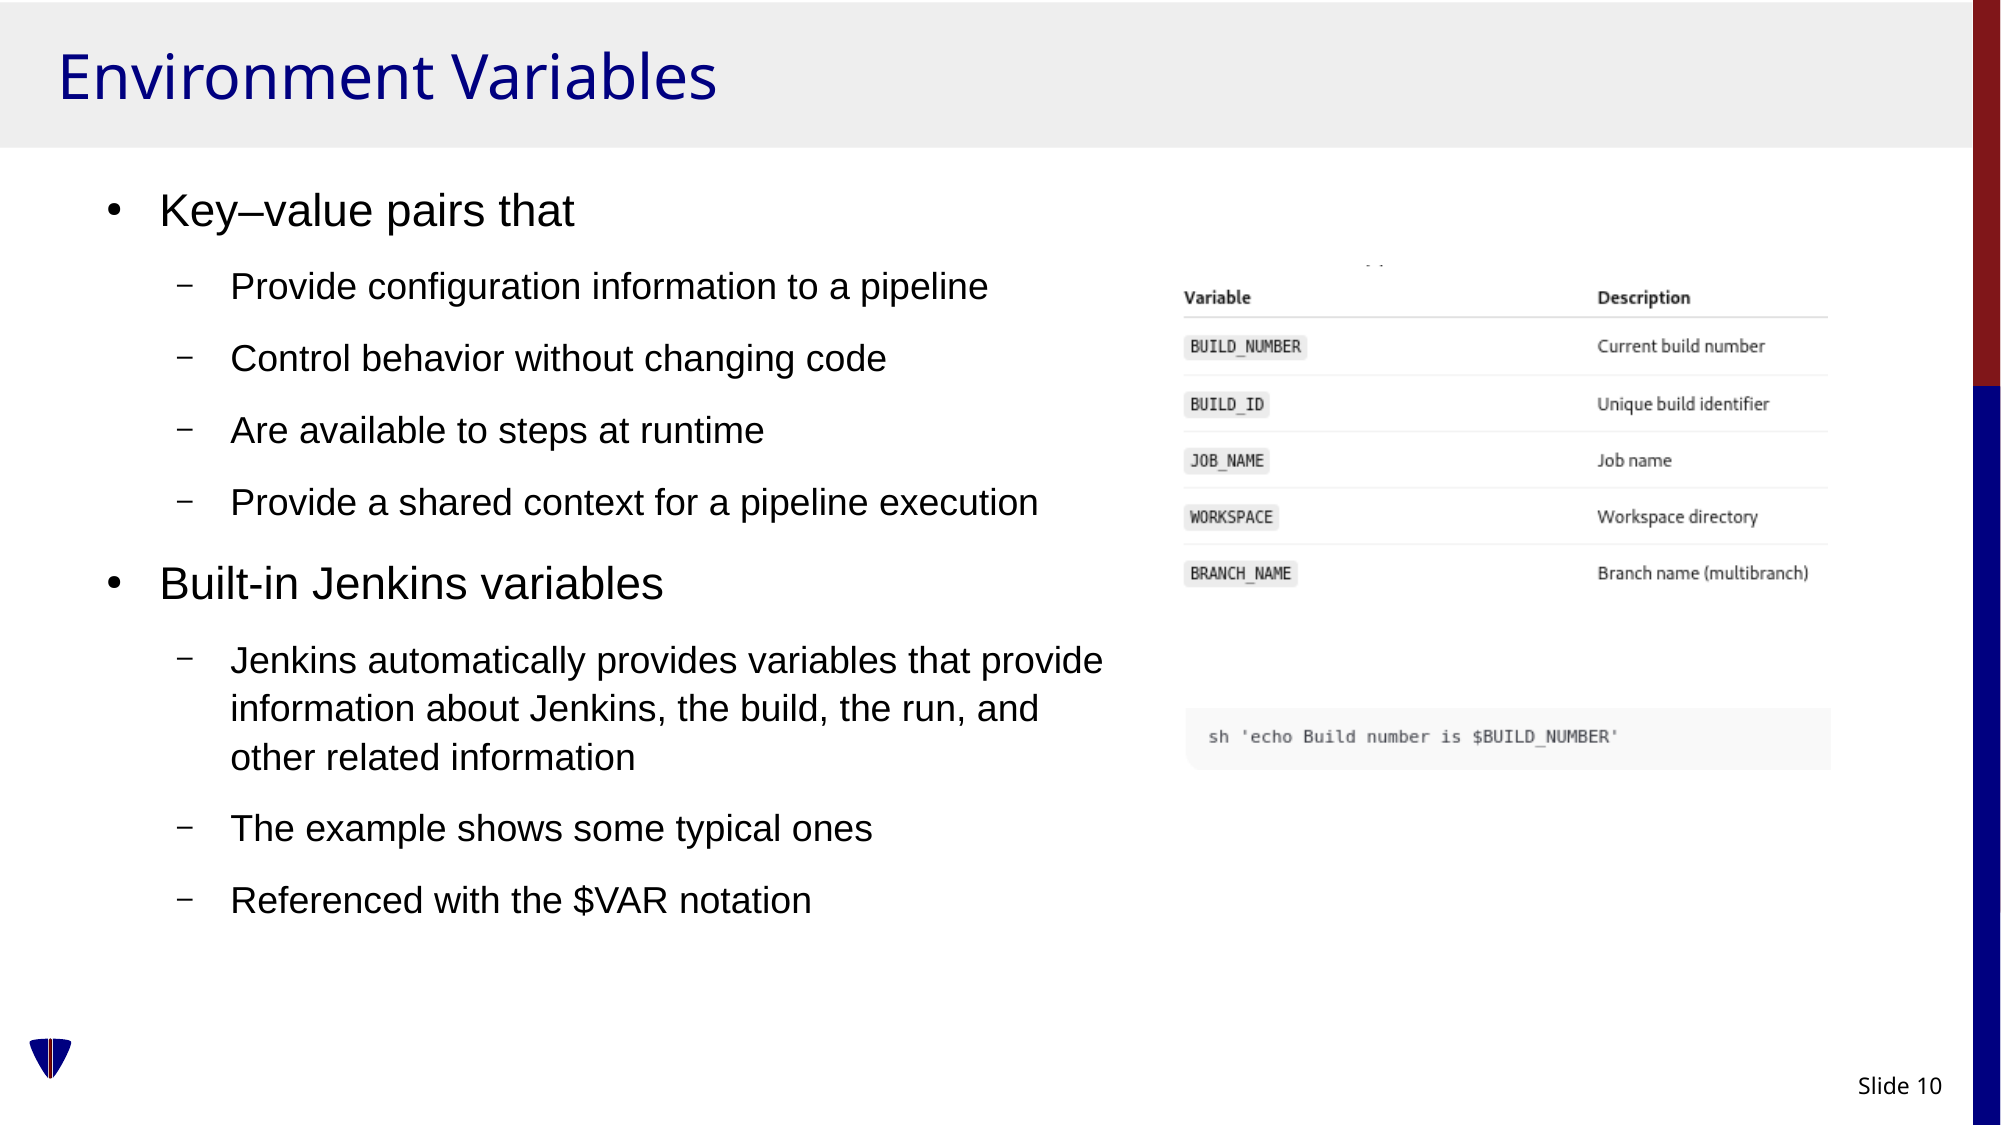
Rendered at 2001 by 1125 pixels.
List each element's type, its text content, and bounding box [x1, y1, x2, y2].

title Environment Variables [0, 2, 1973, 148]
picture [1183, 708, 1831, 770]
list Key–value pairs that Provide configuration information to a pipeline Control behavior without changing code Are available to steps at runtime Provide a shared context for a pipeline execution Built-in Jenkins variables Jenkins automatically provides variables that provide information about Jenkins, the build, the run, and other related information The example shows some typical ones Referenced with the $VAR notation [88, 177, 1123, 1034]
picture [1181, 265, 1828, 636]
